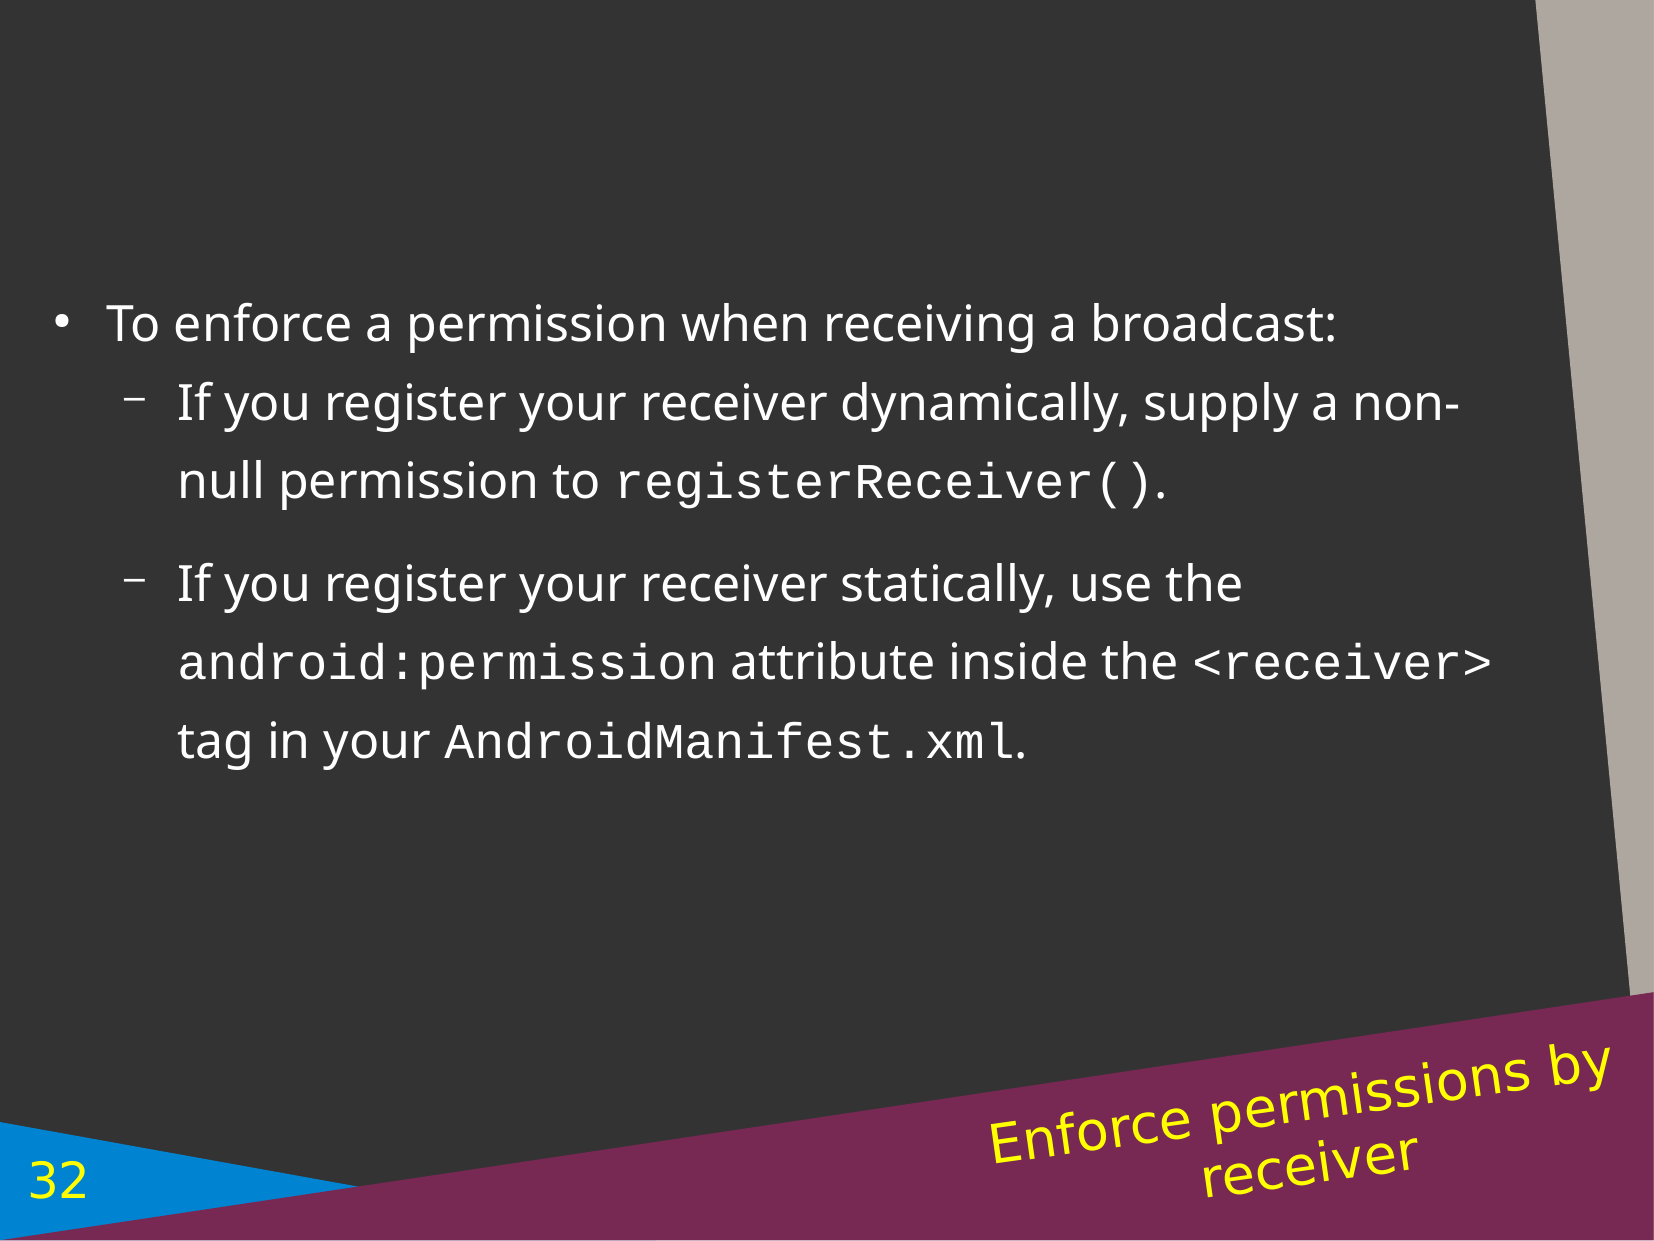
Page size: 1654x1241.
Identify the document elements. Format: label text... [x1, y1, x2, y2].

list To enforce a permission when receiving a broadcast: If you register your receiver dynamically, supply a non-null permission to registerReceiver(). If you register your receiver statically, use the android:permission attribute inside the <receiver> tag in your AndroidManifest.xml. [35, 59, 1524, 993]
title Enforce permissions by receiver [956, 995, 1654, 1241]
